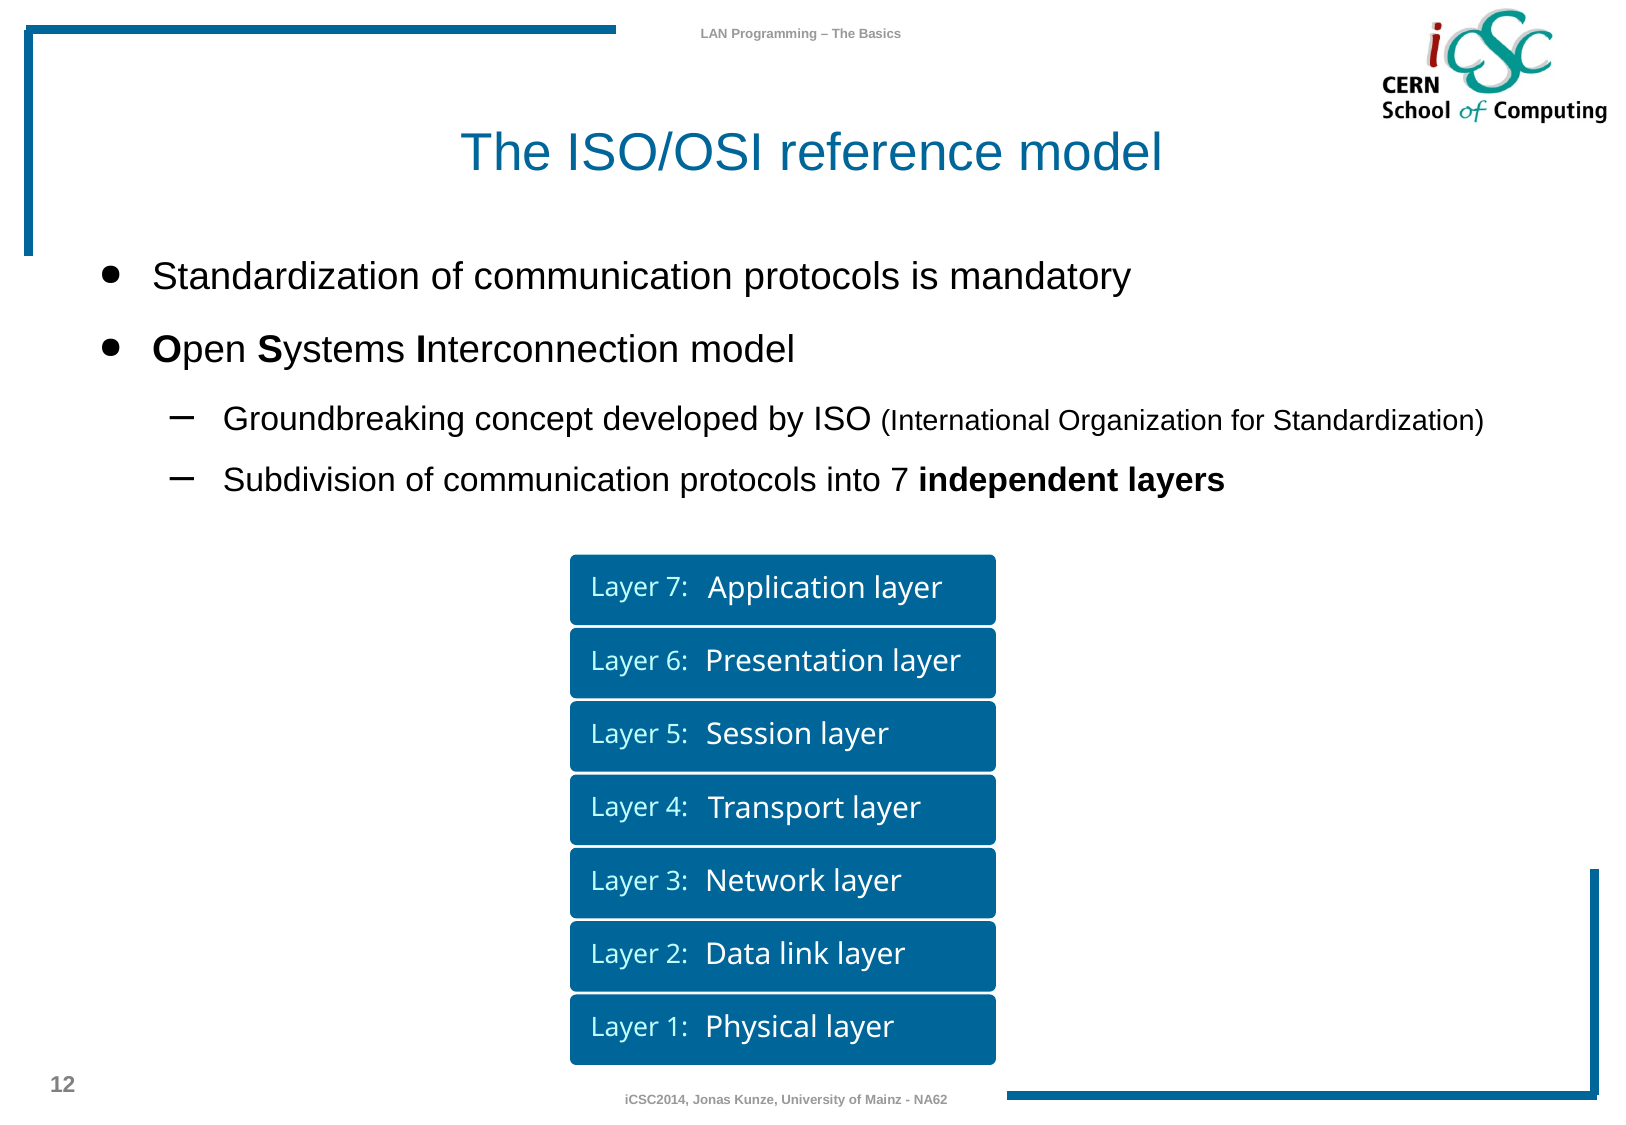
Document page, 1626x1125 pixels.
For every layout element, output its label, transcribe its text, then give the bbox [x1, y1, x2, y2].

picture [737, 656, 750, 669]
picture [782, 582, 792, 598]
picture [635, 659, 646, 665]
picture [805, 653, 810, 671]
picture [667, 797, 680, 815]
picture [862, 729, 875, 743]
picture [733, 949, 741, 963]
picture [768, 656, 781, 669]
picture [781, 1021, 791, 1036]
picture [812, 869, 822, 890]
picture [866, 803, 874, 817]
picture [847, 876, 855, 890]
picture [866, 957, 872, 968]
picture [839, 1022, 847, 1036]
picture [570, 916, 996, 923]
picture [875, 655, 881, 670]
picture [896, 949, 900, 963]
picture [730, 876, 742, 890]
picture [635, 805, 646, 811]
picture [760, 881, 765, 890]
picture [824, 803, 828, 817]
picture [792, 655, 799, 670]
picture [669, 725, 675, 733]
picture [797, 803, 801, 817]
picture [709, 797, 723, 817]
picture [594, 872, 603, 889]
picture [747, 946, 752, 964]
picture [919, 668, 926, 678]
picture [926, 655, 931, 667]
picture [814, 580, 819, 598]
picture [778, 729, 783, 743]
picture [725, 729, 737, 743]
picture [748, 873, 753, 891]
picture [761, 948, 768, 963]
picture [933, 583, 937, 597]
picture [739, 583, 743, 597]
picture [816, 942, 826, 963]
picture [570, 623, 996, 630]
picture [708, 650, 721, 670]
picture [708, 943, 724, 963]
picture [886, 802, 891, 814]
picture [745, 1021, 756, 1043]
picture [856, 582, 863, 597]
picture [815, 803, 819, 817]
picture [868, 1024, 880, 1037]
picture [594, 945, 603, 962]
picture [854, 1032, 860, 1043]
picture [875, 876, 888, 890]
picture [854, 728, 859, 740]
picture [730, 583, 734, 605]
title The ISO/OSI reference model [81, 44, 1544, 233]
picture [847, 741, 854, 751]
picture [832, 653, 838, 670]
picture [934, 656, 947, 669]
picture [879, 949, 891, 963]
picture [894, 803, 907, 816]
picture [799, 1022, 807, 1036]
picture [570, 990, 996, 996]
picture [774, 875, 778, 886]
picture [1381, 8, 1608, 125]
picture [818, 656, 826, 670]
picture [741, 803, 749, 817]
picture [761, 802, 767, 817]
list Standardization of communication protocols is mandatory Open Systems Interconnection model Groundbreaking concept developed by ISO (International Organization for Standardization) Subdivision of communication protocols into 7 independent layers [81, 254, 1516, 1051]
picture [754, 582, 762, 598]
picture [834, 729, 842, 743]
picture [635, 1025, 646, 1031]
picture [769, 881, 774, 890]
picture [781, 876, 786, 890]
picture [594, 798, 603, 815]
picture [570, 843, 996, 850]
picture [902, 593, 908, 604]
picture [837, 800, 842, 818]
picture [841, 583, 845, 597]
picture [850, 656, 855, 670]
picture [708, 723, 720, 744]
picture [726, 1015, 730, 1036]
picture [803, 728, 809, 743]
picture [635, 732, 646, 738]
picture [732, 1021, 739, 1036]
picture [709, 584, 725, 597]
picture [879, 815, 886, 825]
picture [861, 875, 872, 897]
picture [887, 583, 895, 597]
picture [594, 578, 603, 595]
picture [570, 696, 996, 703]
picture [708, 870, 724, 890]
picture [635, 879, 646, 885]
picture [570, 770, 996, 777]
picture [851, 948, 858, 963]
picture [916, 585, 928, 598]
picture [594, 1018, 603, 1035]
picture [800, 583, 808, 597]
picture [635, 952, 646, 958]
picture [708, 1016, 721, 1036]
picture [906, 656, 914, 670]
picture [635, 585, 646, 591]
picture [594, 652, 603, 669]
picture [594, 725, 603, 742]
